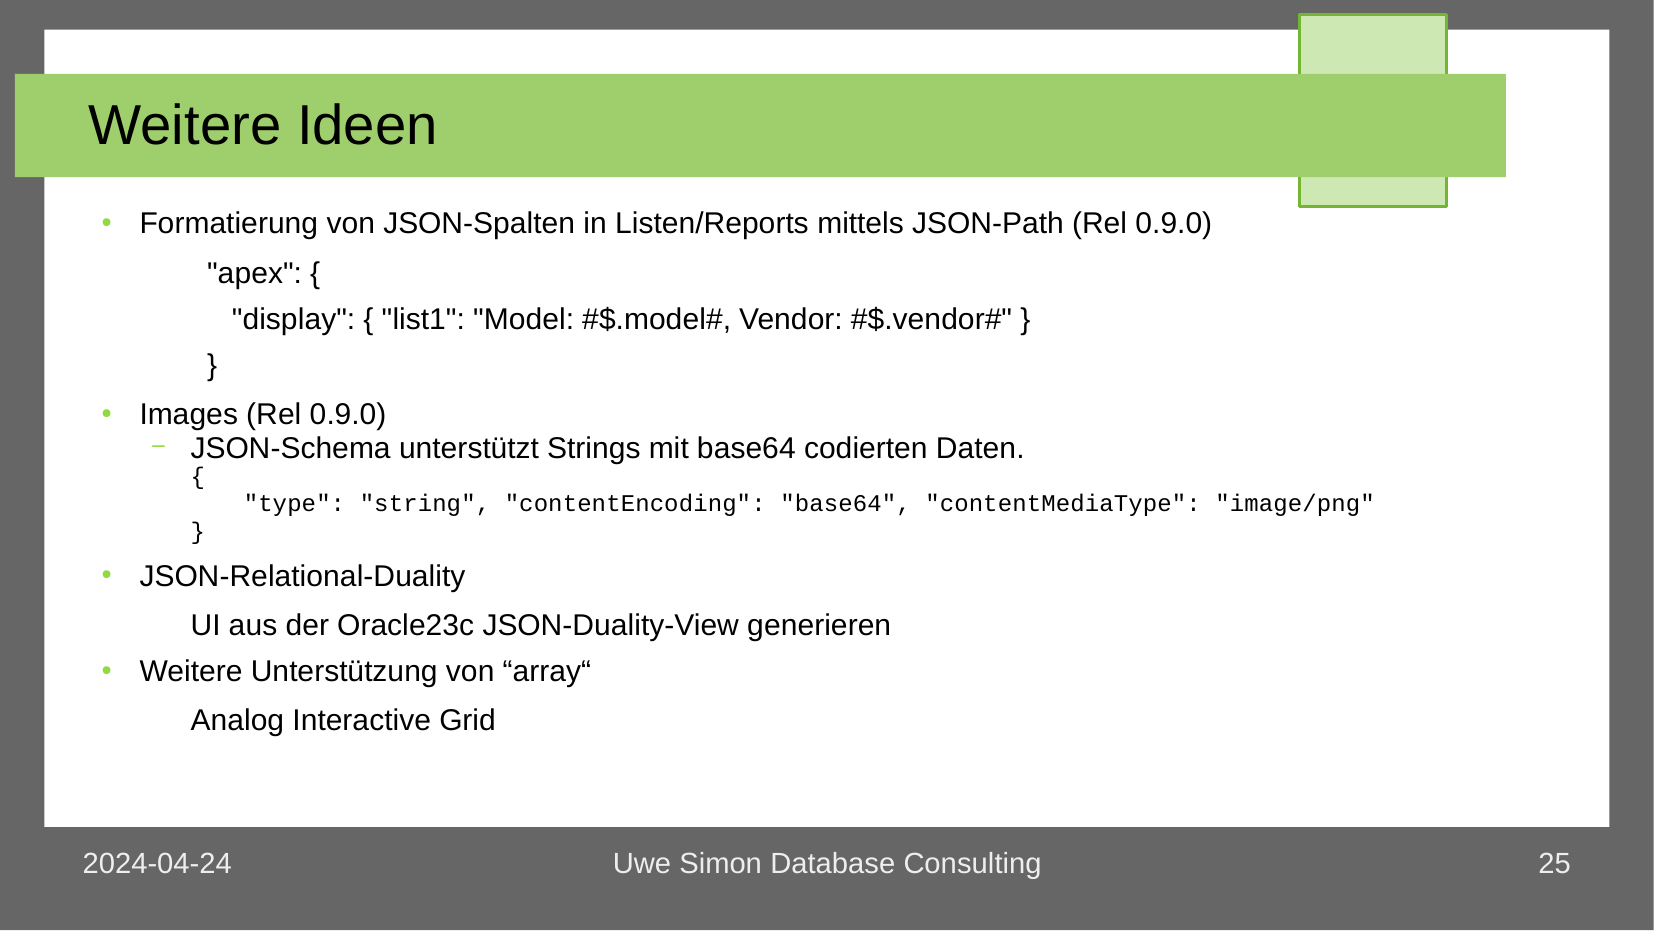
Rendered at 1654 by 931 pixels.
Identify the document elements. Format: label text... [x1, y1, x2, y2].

list Formatierung von JSON-Spalten in Listen/Reports mittels JSON-Path (Rel 0.9.0) "apex": { "display": { "list1": "Model: #$.model#, Vendor: #$.vendor#" } } Images (Rel 0.9.0) JSON-Schema unterstützt Strings mit base64 codierten Daten. { "type": "string", "contentEncoding": "base64", "contentMediaType": "image/png" } JSON-Relational-Duality UI aus der Oracle23c JSON-Duality-View generieren Weitere Unterstützung von “array“ Analog Interactive Grid [88, 206, 1565, 739]
title Weitere Ideen [88, 73, 1506, 178]
